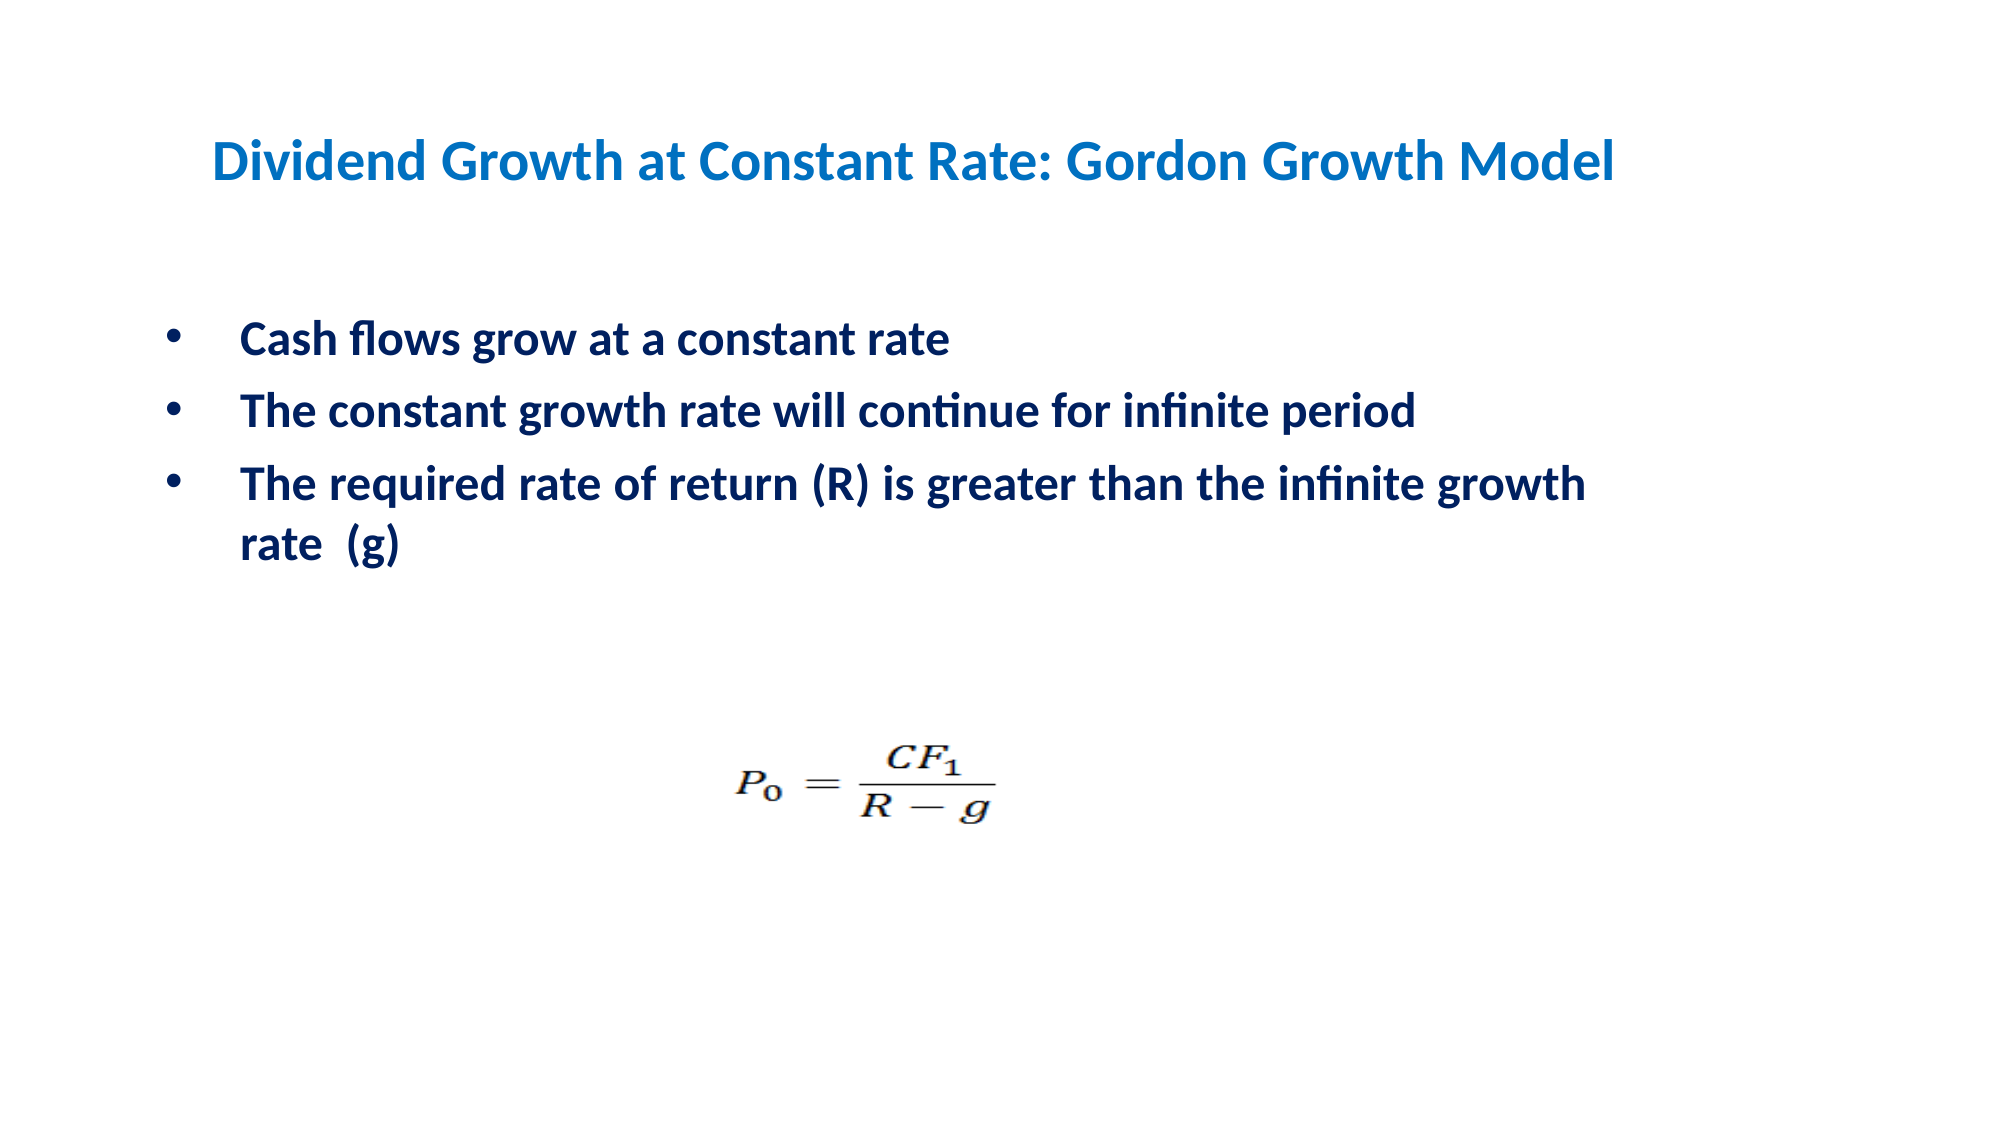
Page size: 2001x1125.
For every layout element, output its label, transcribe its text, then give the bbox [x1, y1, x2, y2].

text_box Dividend Growth at Constant Rate: Gordon Growth Model [197, 114, 1724, 200]
picture [719, 708, 1093, 859]
text_box Cash flows grow at a constant rate The constant growth rate will continue for infinite period The required rate of return (R) is greater than the infinite growth rate (g) [150, 297, 1603, 783]
